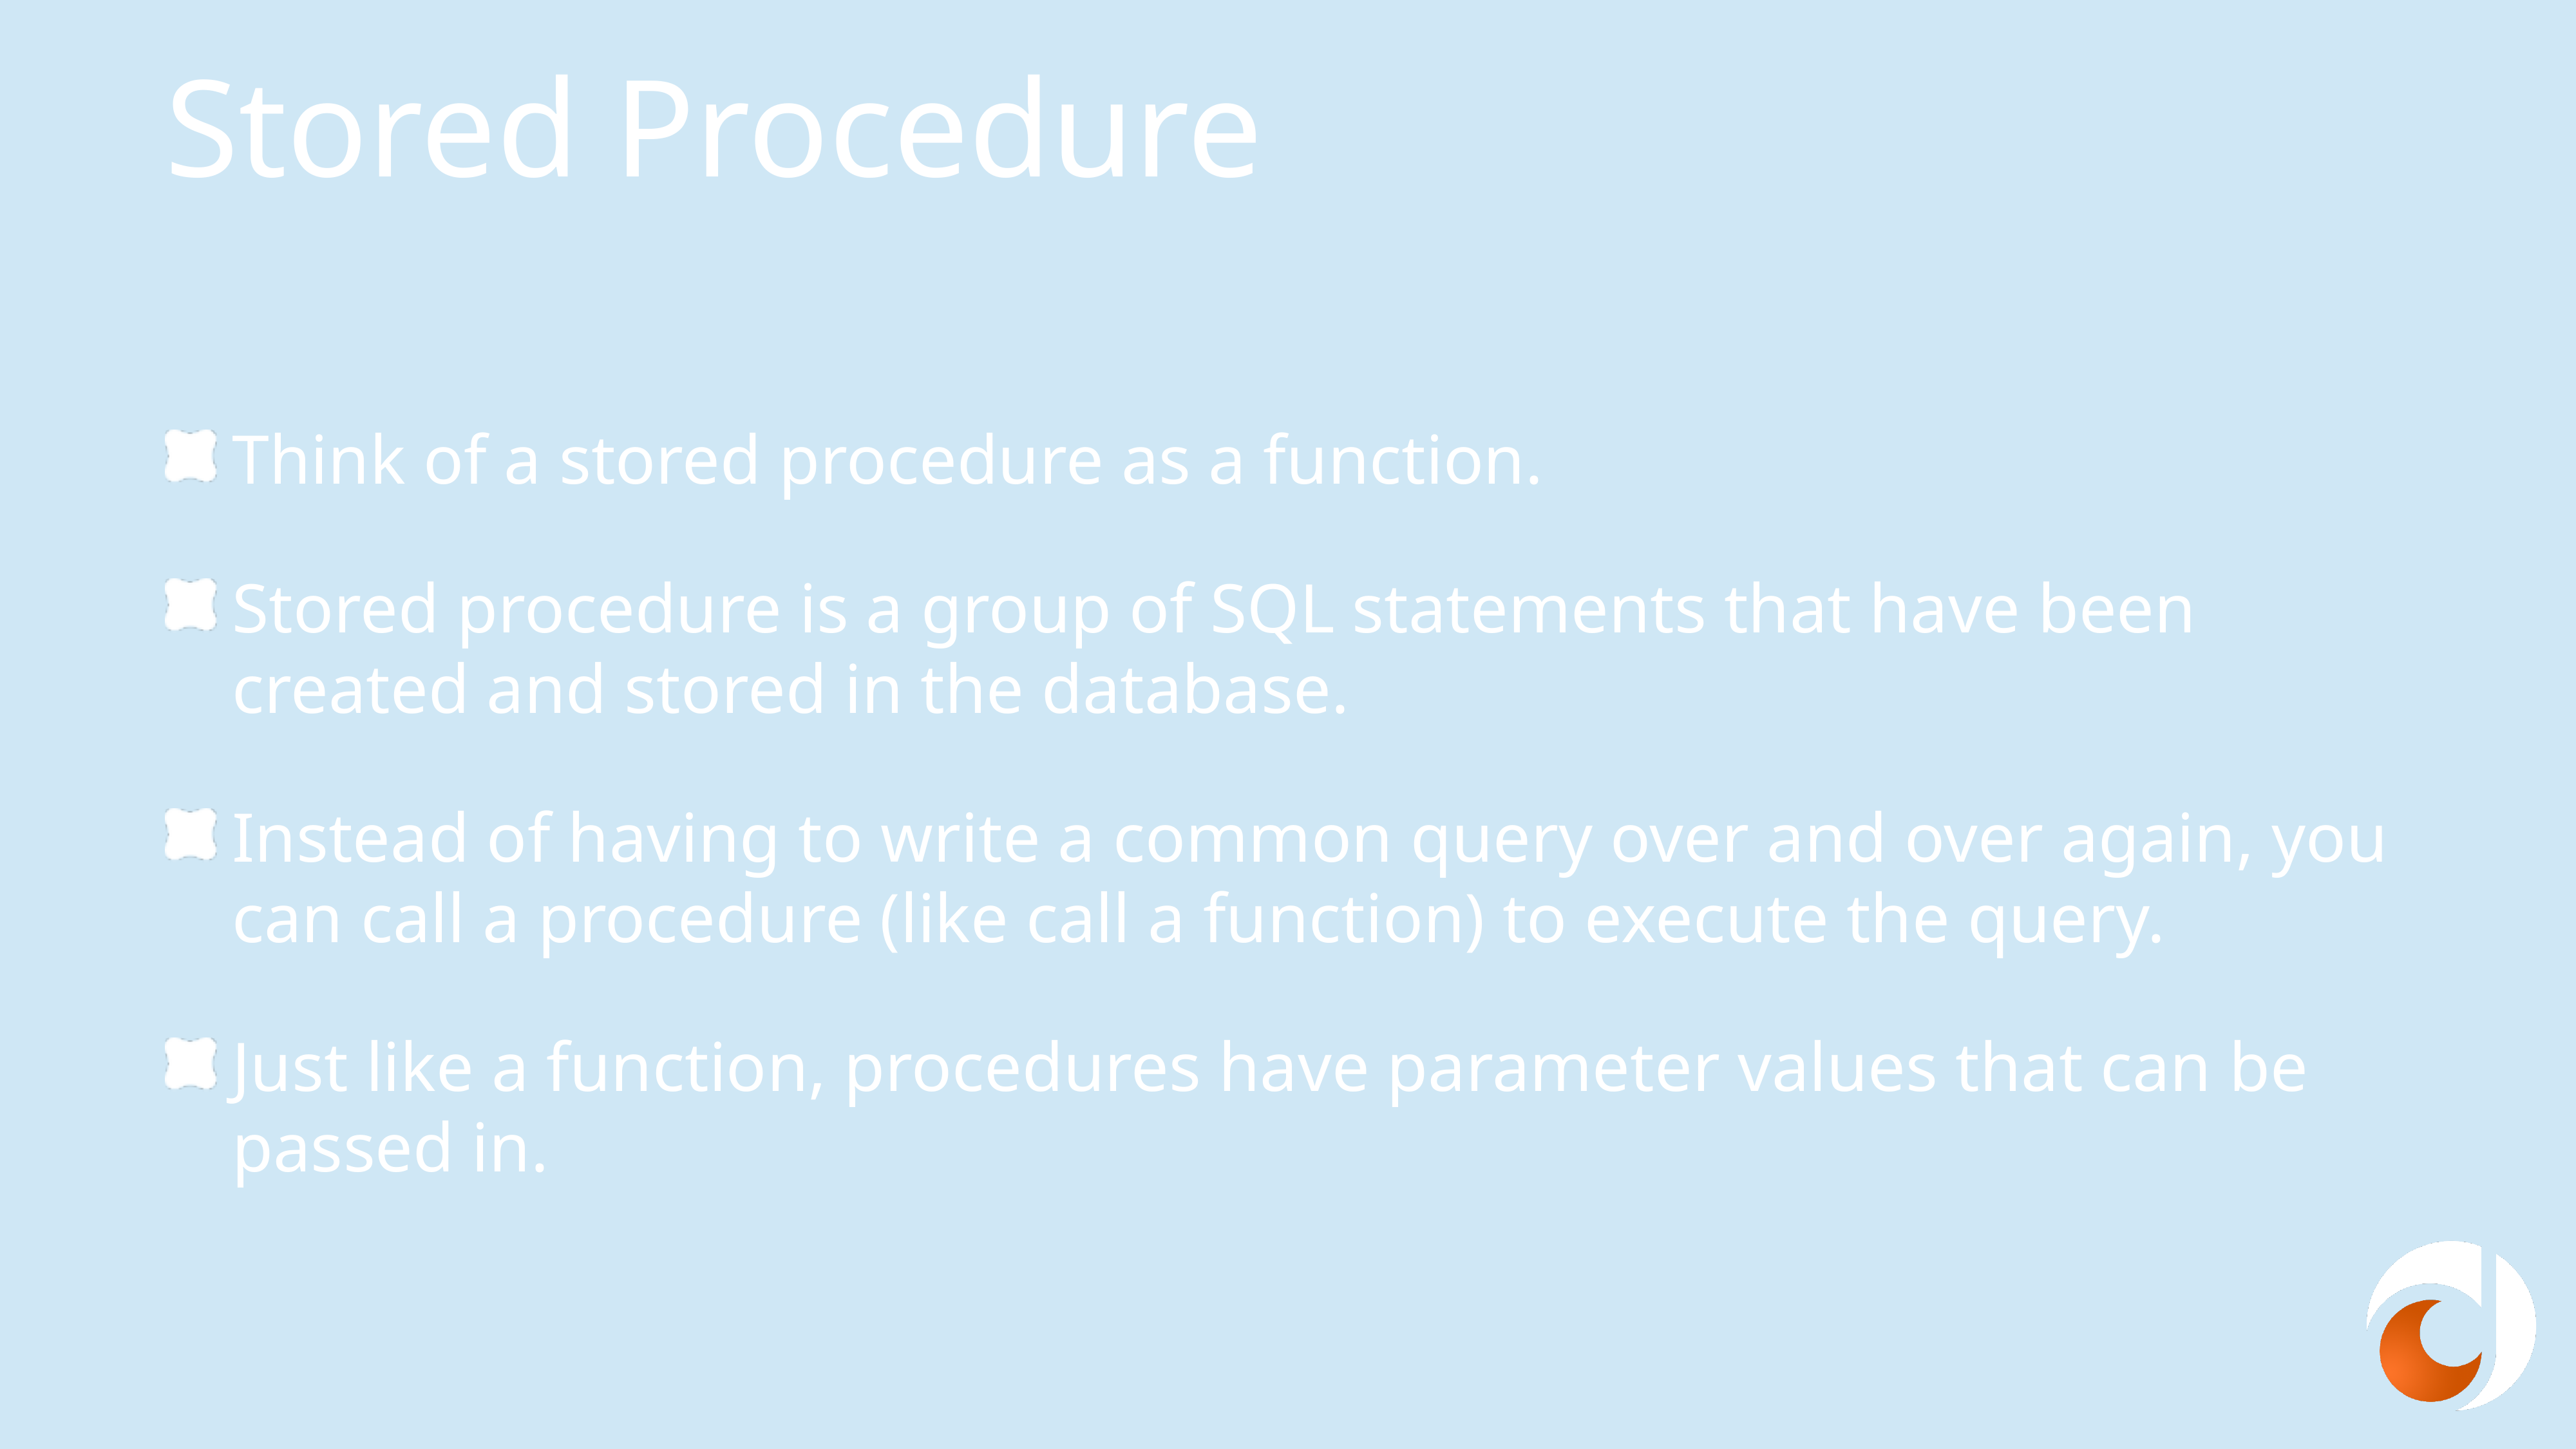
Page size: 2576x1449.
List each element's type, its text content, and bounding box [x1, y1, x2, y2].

list Think of a stored procedure as a function. Stored procedure is a group of SQL statements that have been created and stored in the database. Instead of having to write a common query over and over again, you can call a procedure (like call a function) to execute the query. Just like a function, procedures have parameter values that can be passed in. [155, 412, 2421, 1262]
picture [2361, 1236, 2550, 1414]
title Stored Procedure [155, 37, 2421, 400]
